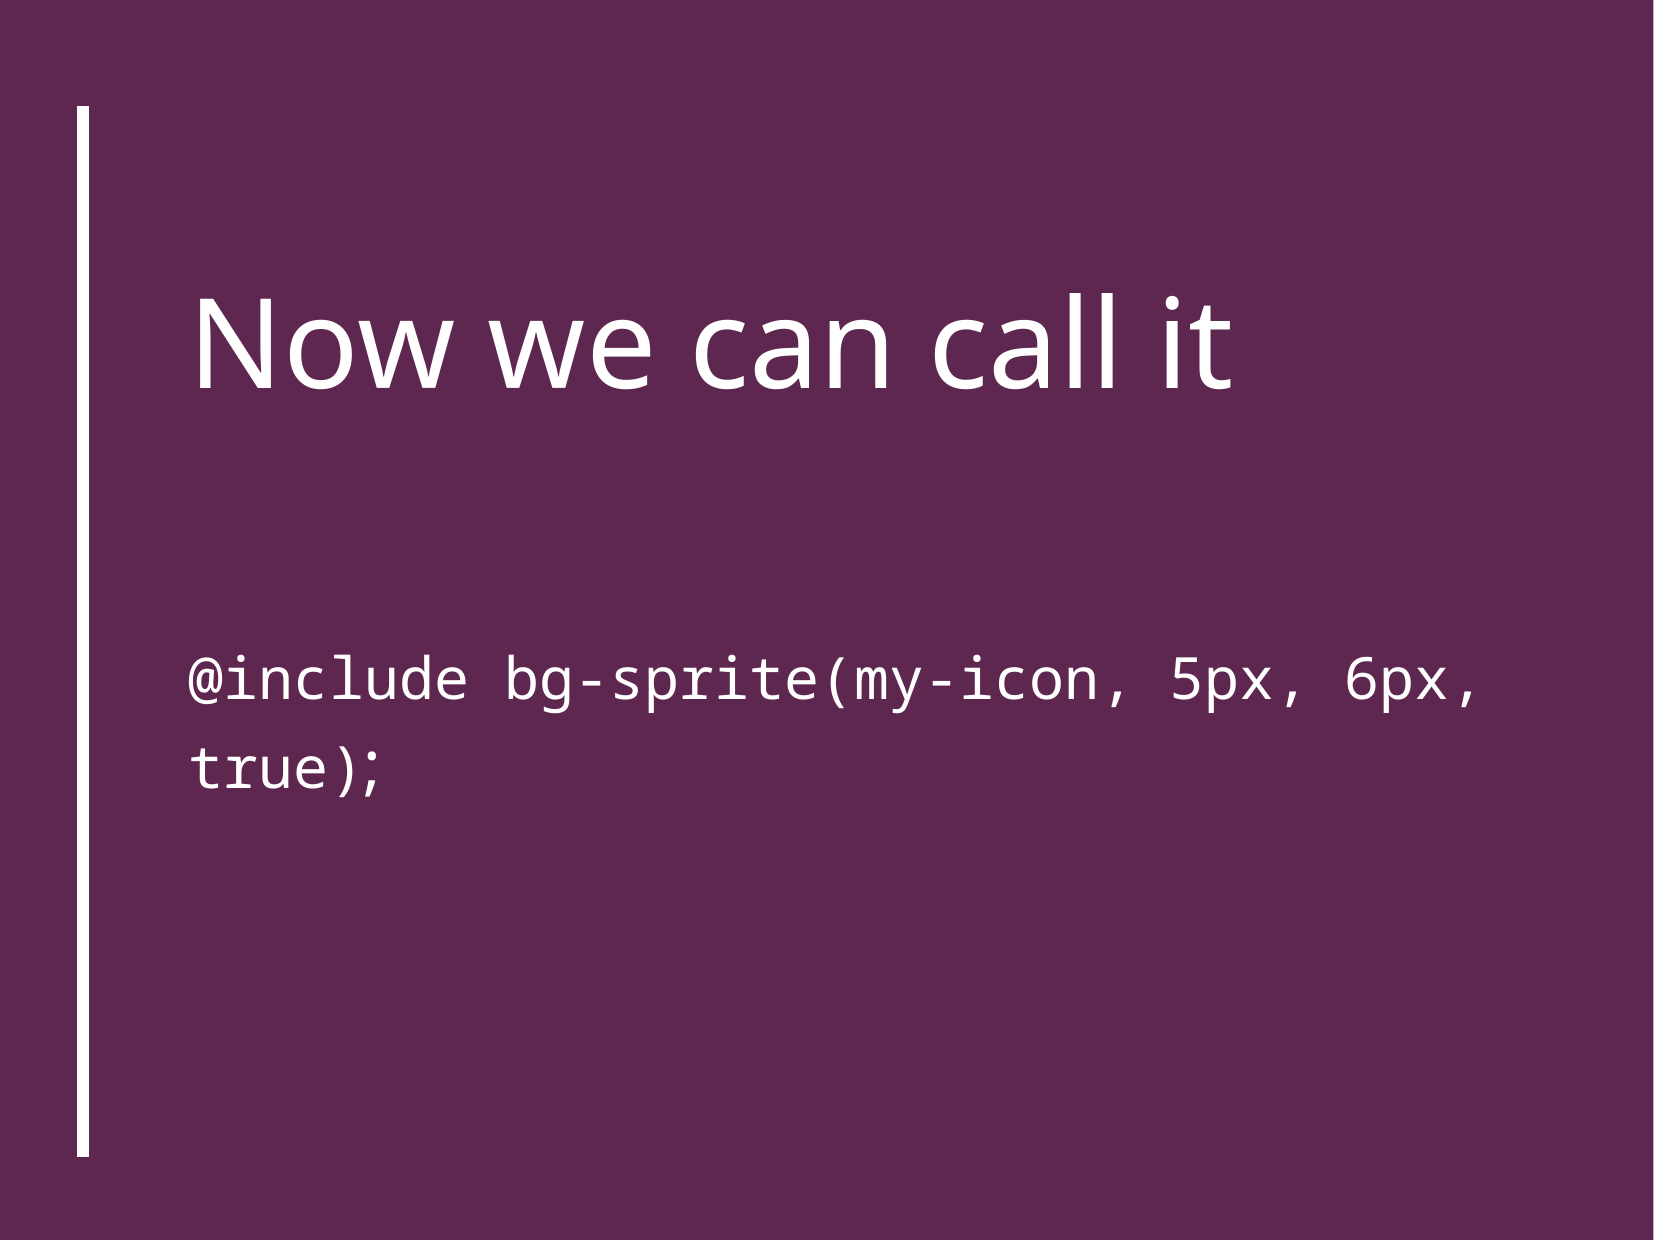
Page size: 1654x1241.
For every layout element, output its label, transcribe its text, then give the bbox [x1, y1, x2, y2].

title Now we can call it [188, 236, 1571, 444]
list @include bg-sprite(my-icon, 5px, 6px, true); [188, 637, 1571, 1158]
